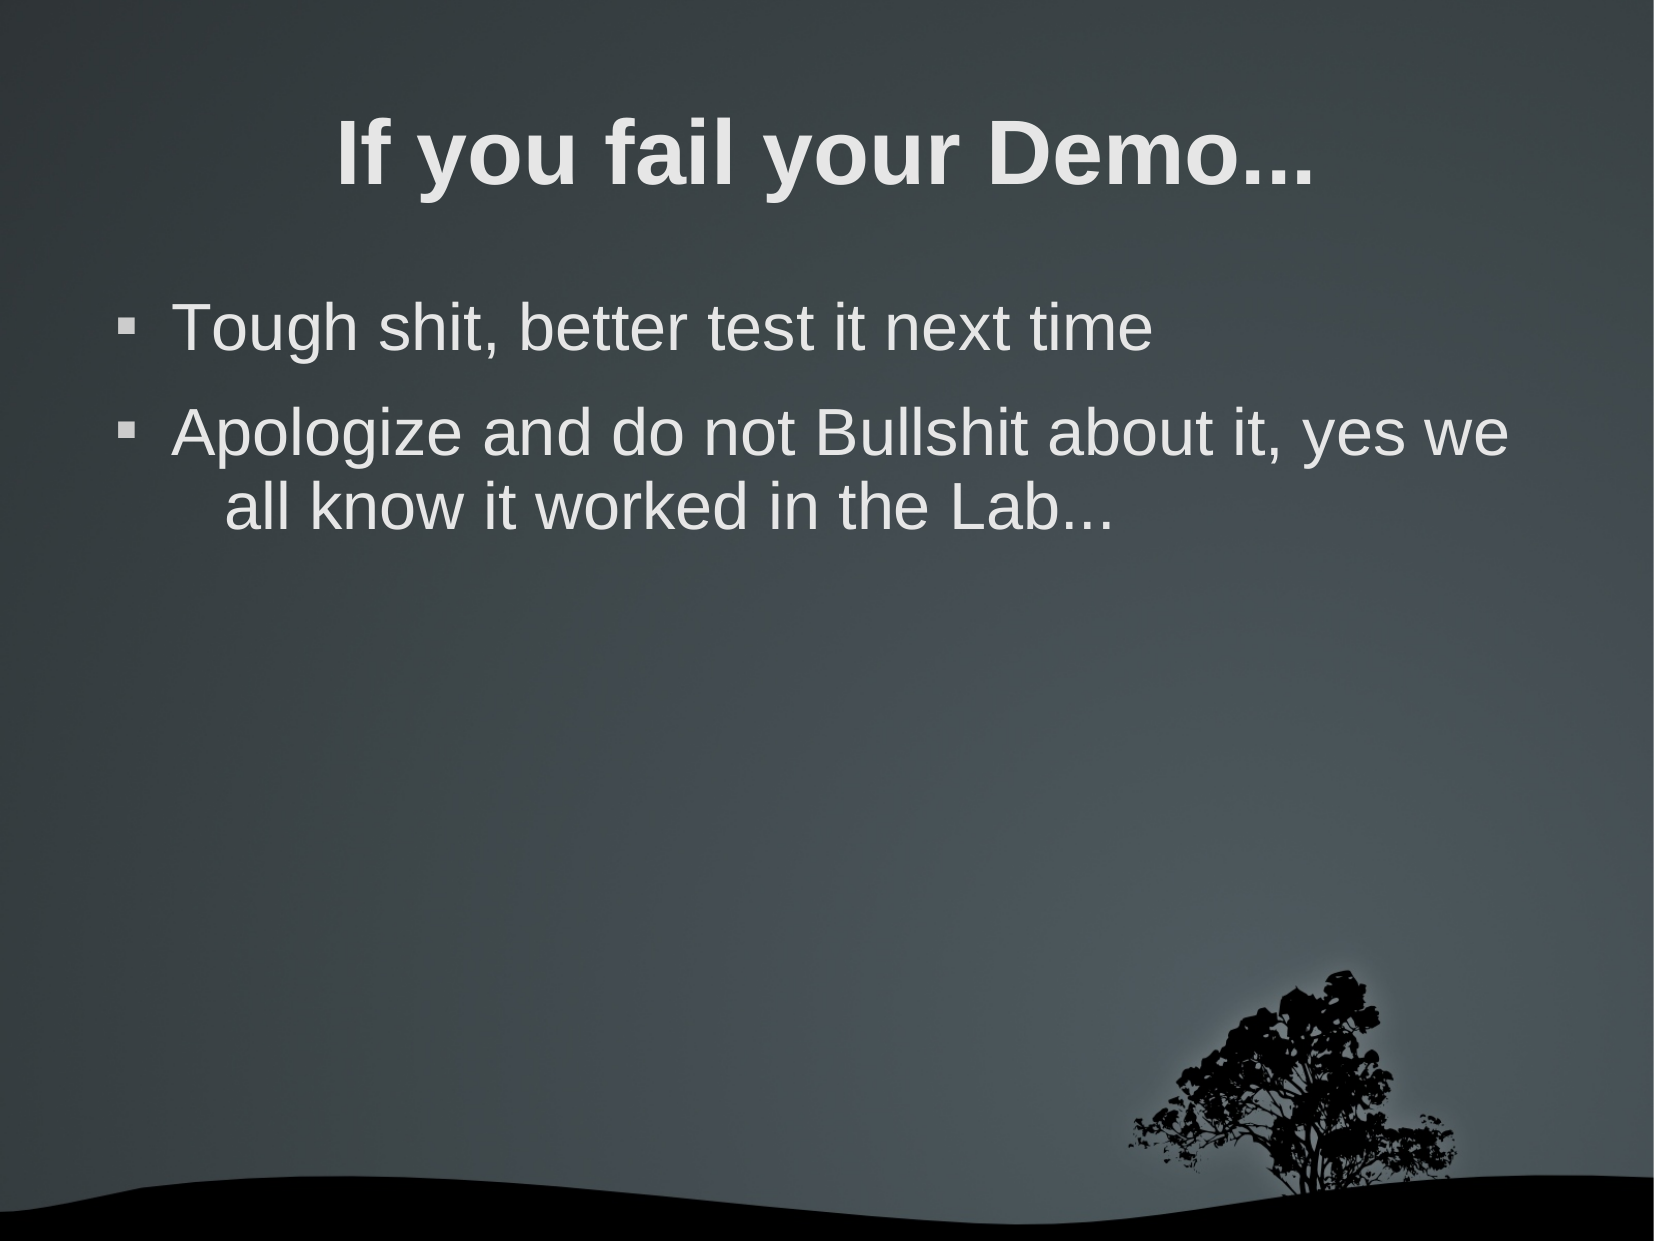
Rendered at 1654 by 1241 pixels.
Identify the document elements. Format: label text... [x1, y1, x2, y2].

picture [0, 0, 1654, 1241]
title If you fail your Demo... [82, 49, 1571, 257]
list Tough shit, better test it next time Apologize and do not Bullshit about it, yes we all know it worked in the Lab... [82, 290, 1571, 1094]
